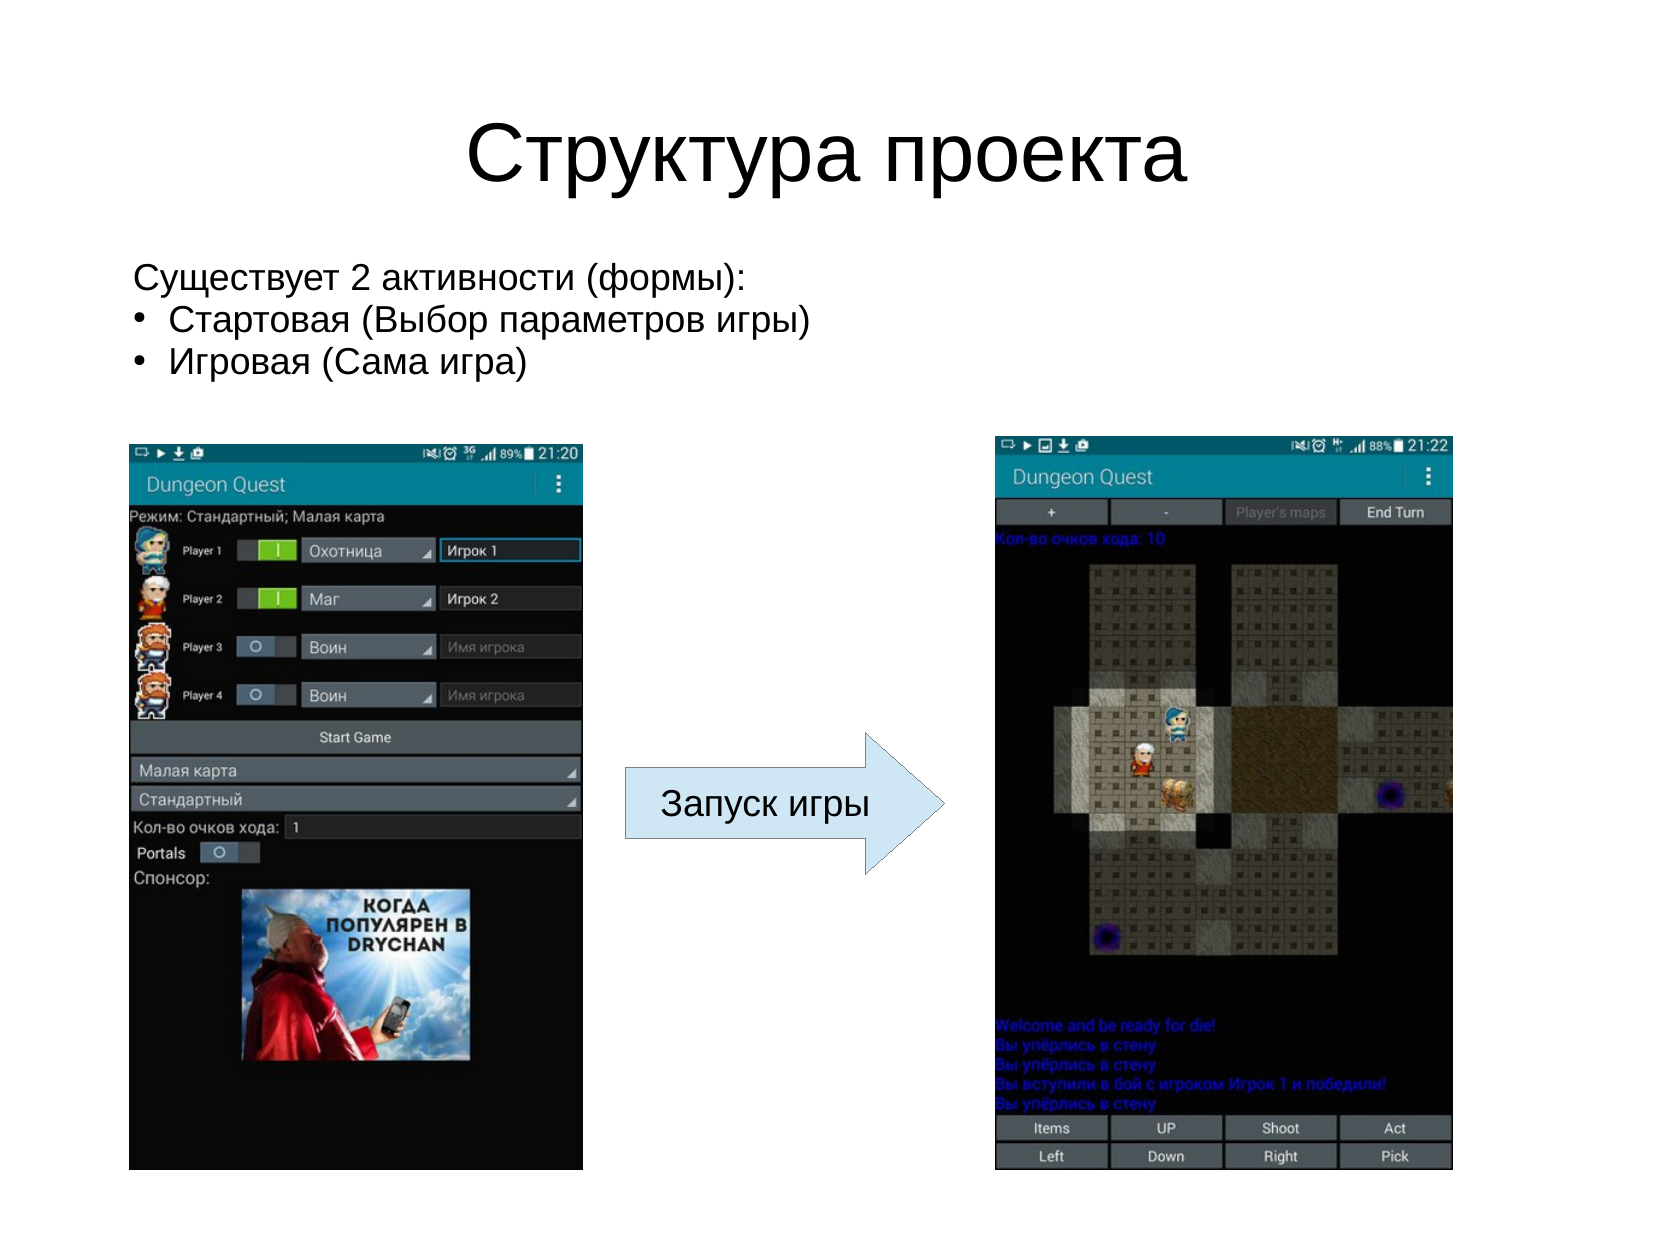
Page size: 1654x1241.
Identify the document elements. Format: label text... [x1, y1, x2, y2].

title Структура проекта [82, 49, 1571, 257]
picture [995, 436, 1453, 1170]
text_box Существует 2 активности (формы): Стартовая (Выбор параметров игры) Игровая (Сама игра) [118, 248, 827, 390]
picture [129, 444, 583, 1170]
text_box Запуск игры [625, 732, 945, 875]
